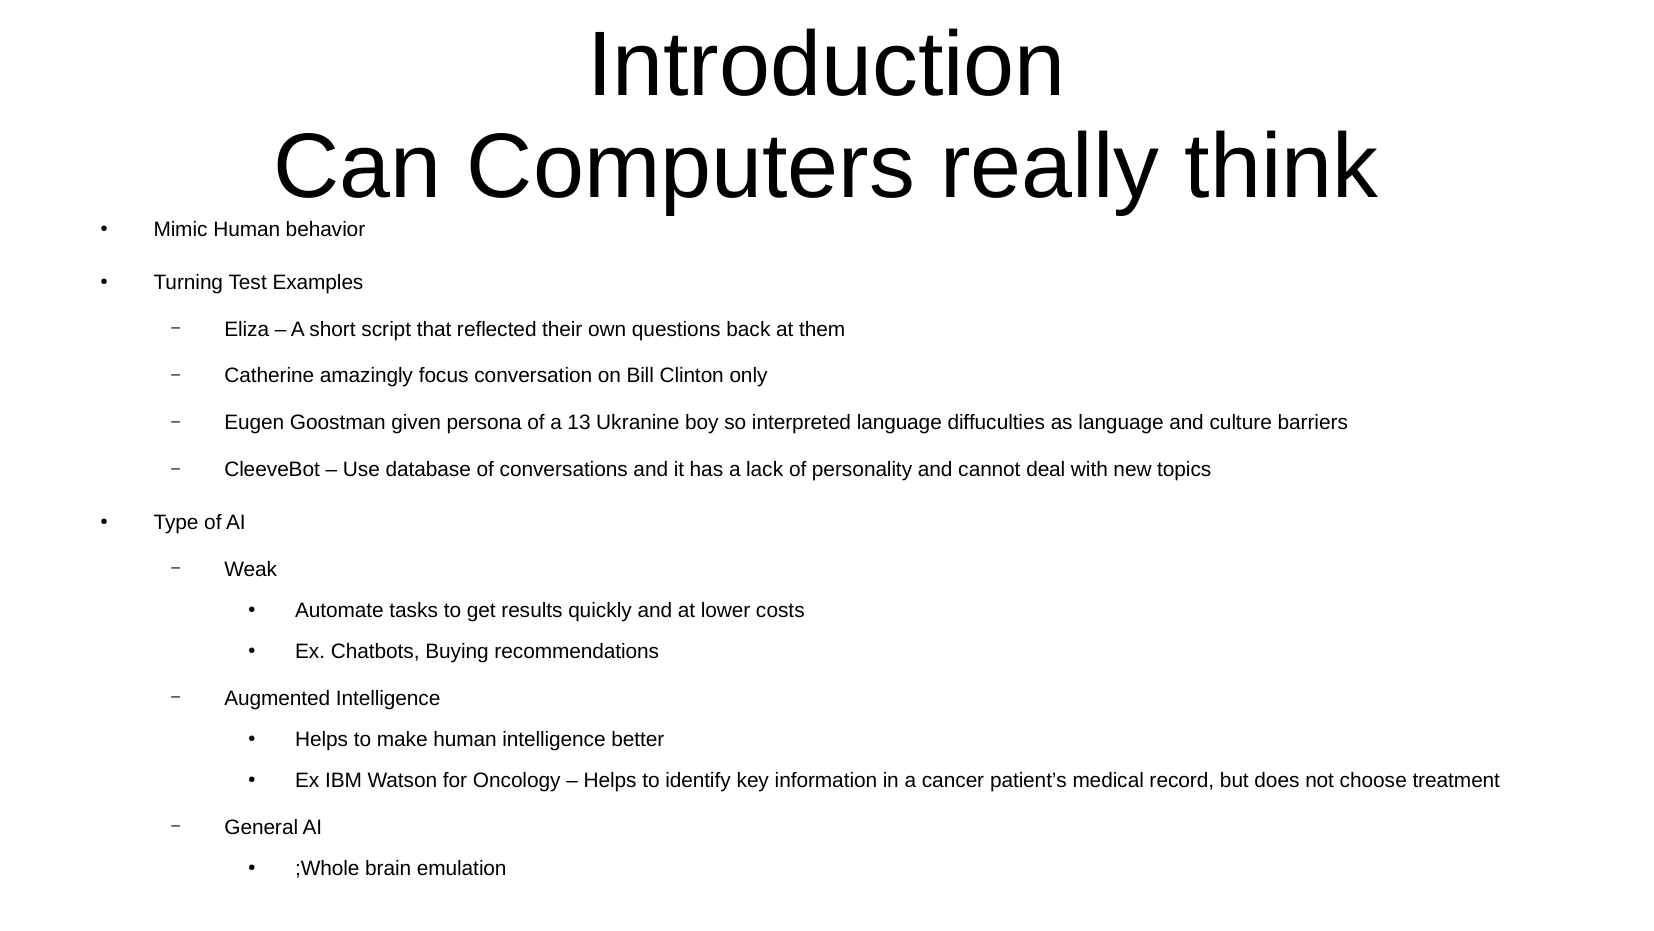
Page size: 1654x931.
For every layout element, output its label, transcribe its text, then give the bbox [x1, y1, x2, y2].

title Introduction Can Computers really think [82, 12, 1571, 217]
list Mimic Human behavior Turning Test Examples Eliza – A short script that reflected their own questions back at them Catherine amazingly focus conversation on Bill Clinton only Eugen Goostman given persona of a 13 Ukranine boy so interpreted language diffuculties as language and culture barriers CleeveBot – Use database of conversations and it has a lack of personality and cannot deal with new topics Type of AI Weak Automate tasks to get results quickly and at lower costs Ex. Chatbots, Buying recommendations Augmented Intelligence Helps to make human intelligence better Ex IBM Watson for Oncology – Helps to identify key information in a cancer patient’s medical record, but does not choose treatment General AI ;Whole brain emulation [82, 217, 1571, 886]
